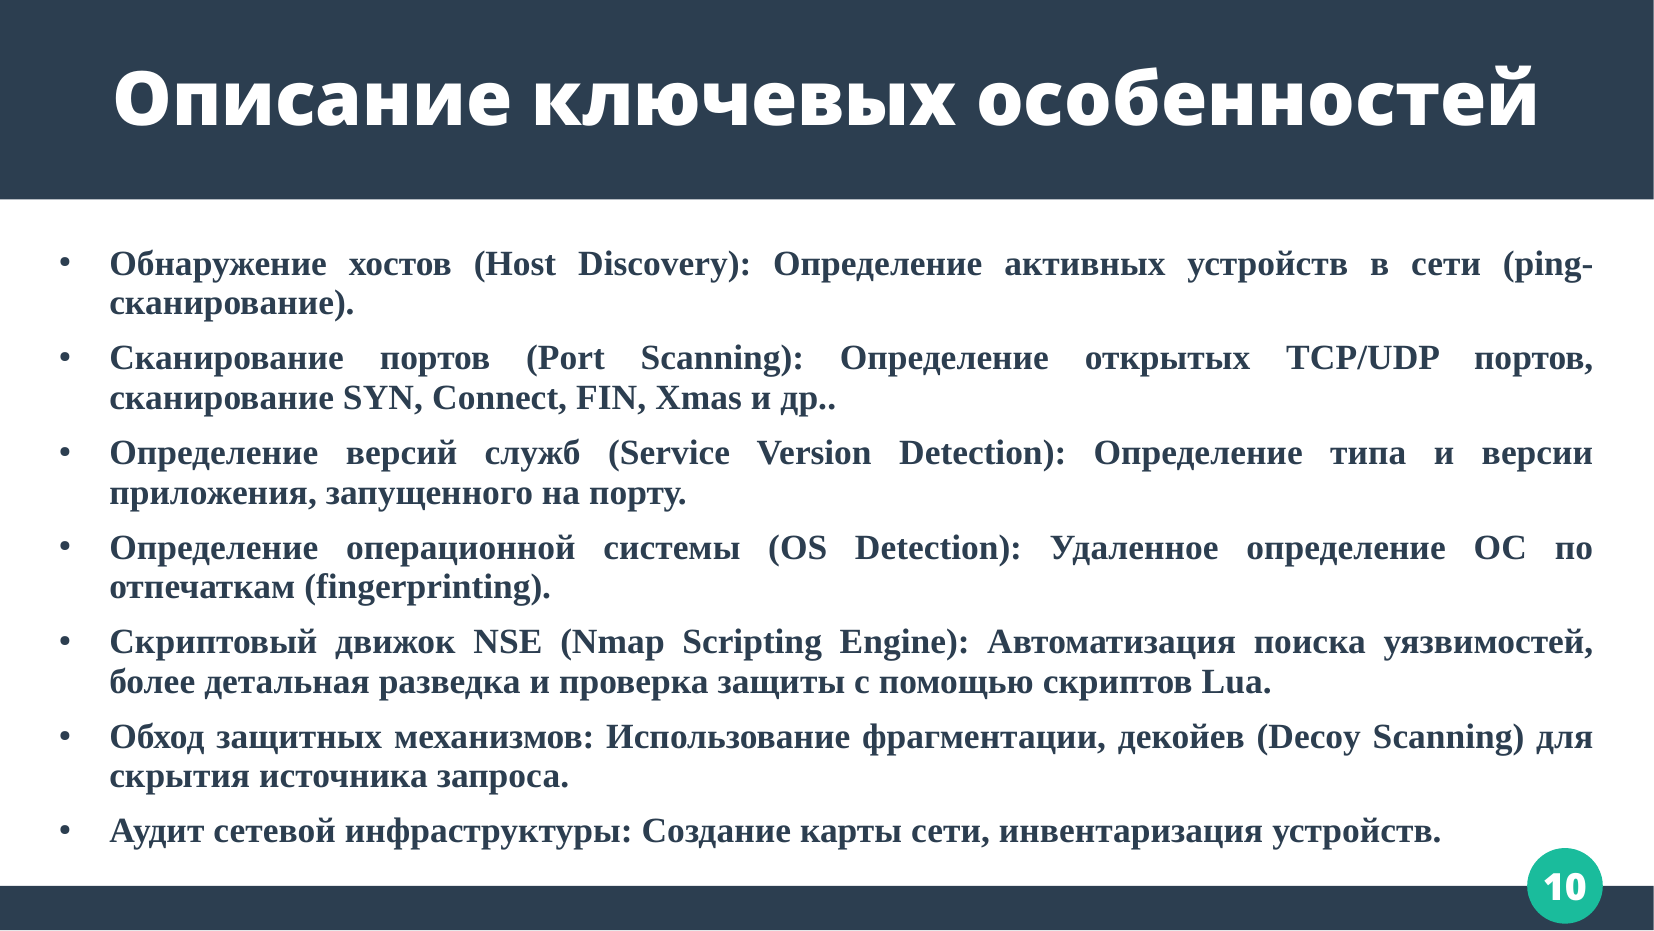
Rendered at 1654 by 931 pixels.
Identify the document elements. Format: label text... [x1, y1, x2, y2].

list Обнаружение хостов (Host Discovery): Определение активных устройств в сети (ping-сканирование). Сканирование портов (Port Scanning): Определение открытых TCP/UDP портов, сканирование SYN, Connect, FIN, Xmas и др.. Определение версий служб (Service Version Detection): Определение типа и версии приложения, запущенного на порту. Определение операционной системы (OS Detection): Удаленное определение ОС по отпечаткам (fingerprinting). Скриптовый движок NSE (Nmap Scripting Engine): Автоматизация поиска уязвимостей, более детальная разведка и проверка защиты с помощью скриптов Lua. Обход защитных механизмов: Использование фрагментации, декойев (Decoy Scanning) для скрытия источника запроса. Аудит сетевой инфраструктуры: Создание карты сети, инвентаризация устройств. [59, 243, 1595, 864]
title Описание ключевых особенностей [59, 37, 1595, 155]
